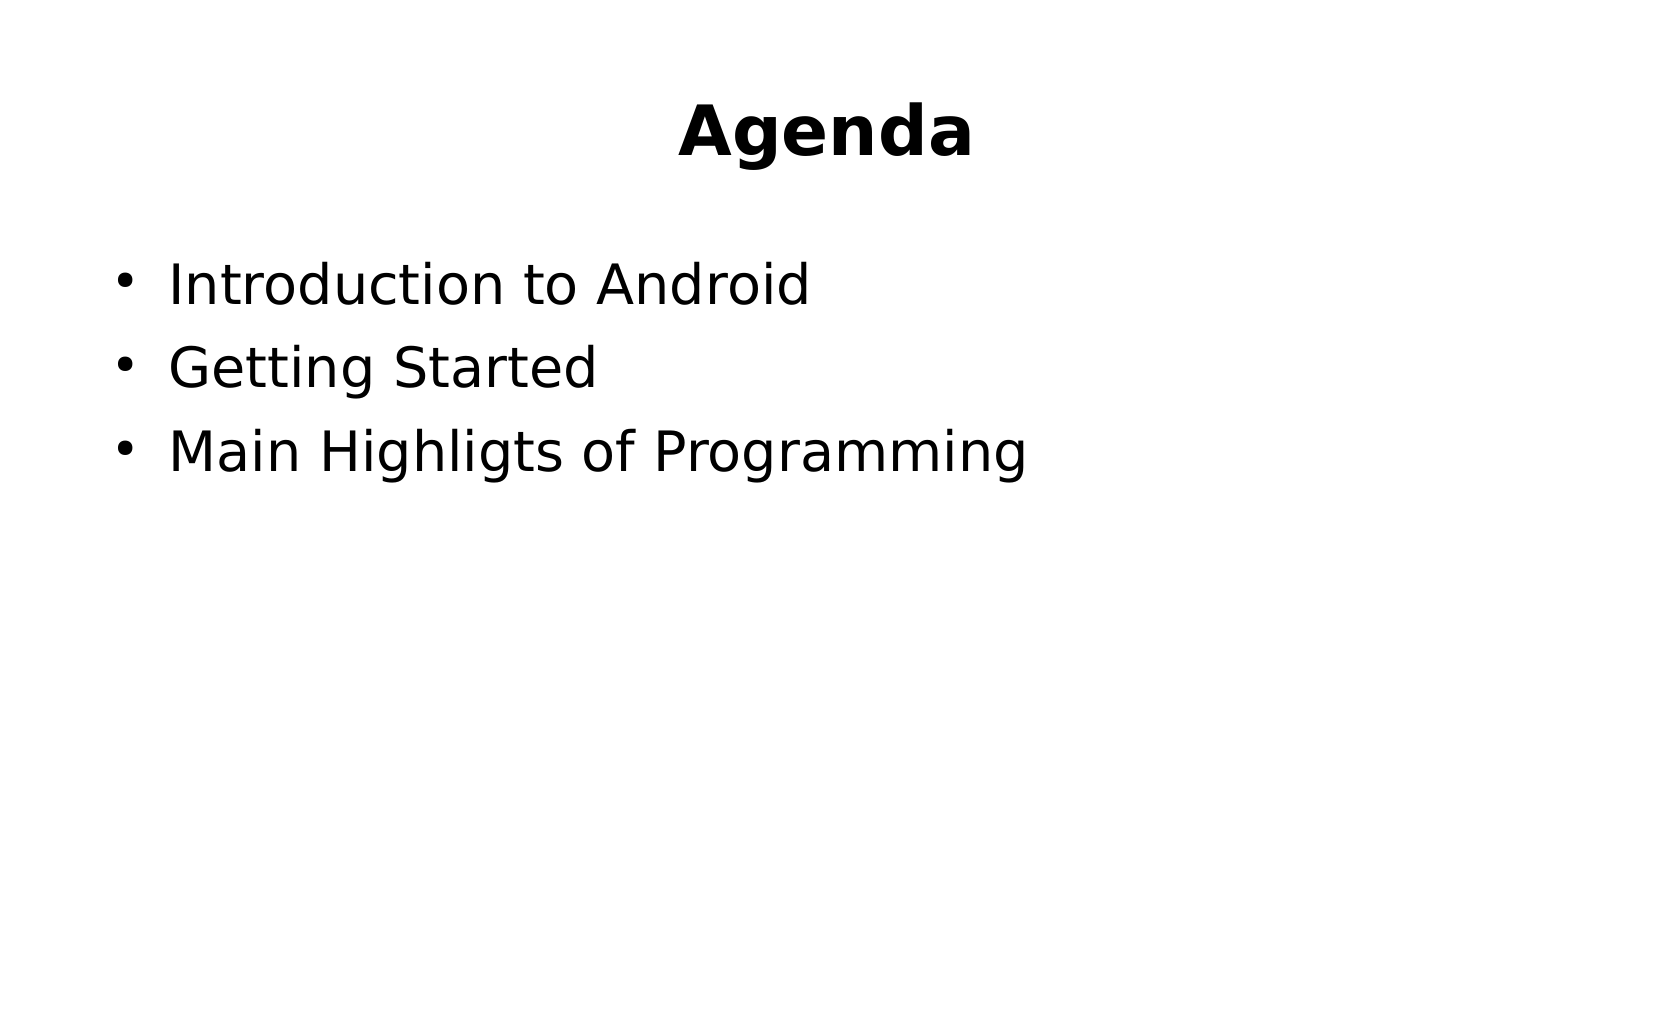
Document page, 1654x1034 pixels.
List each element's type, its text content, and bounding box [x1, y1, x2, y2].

list Introduction to Android Getting Started Main Highligts of Programming [82, 241, 1571, 924]
title Agenda [82, 41, 1571, 214]
